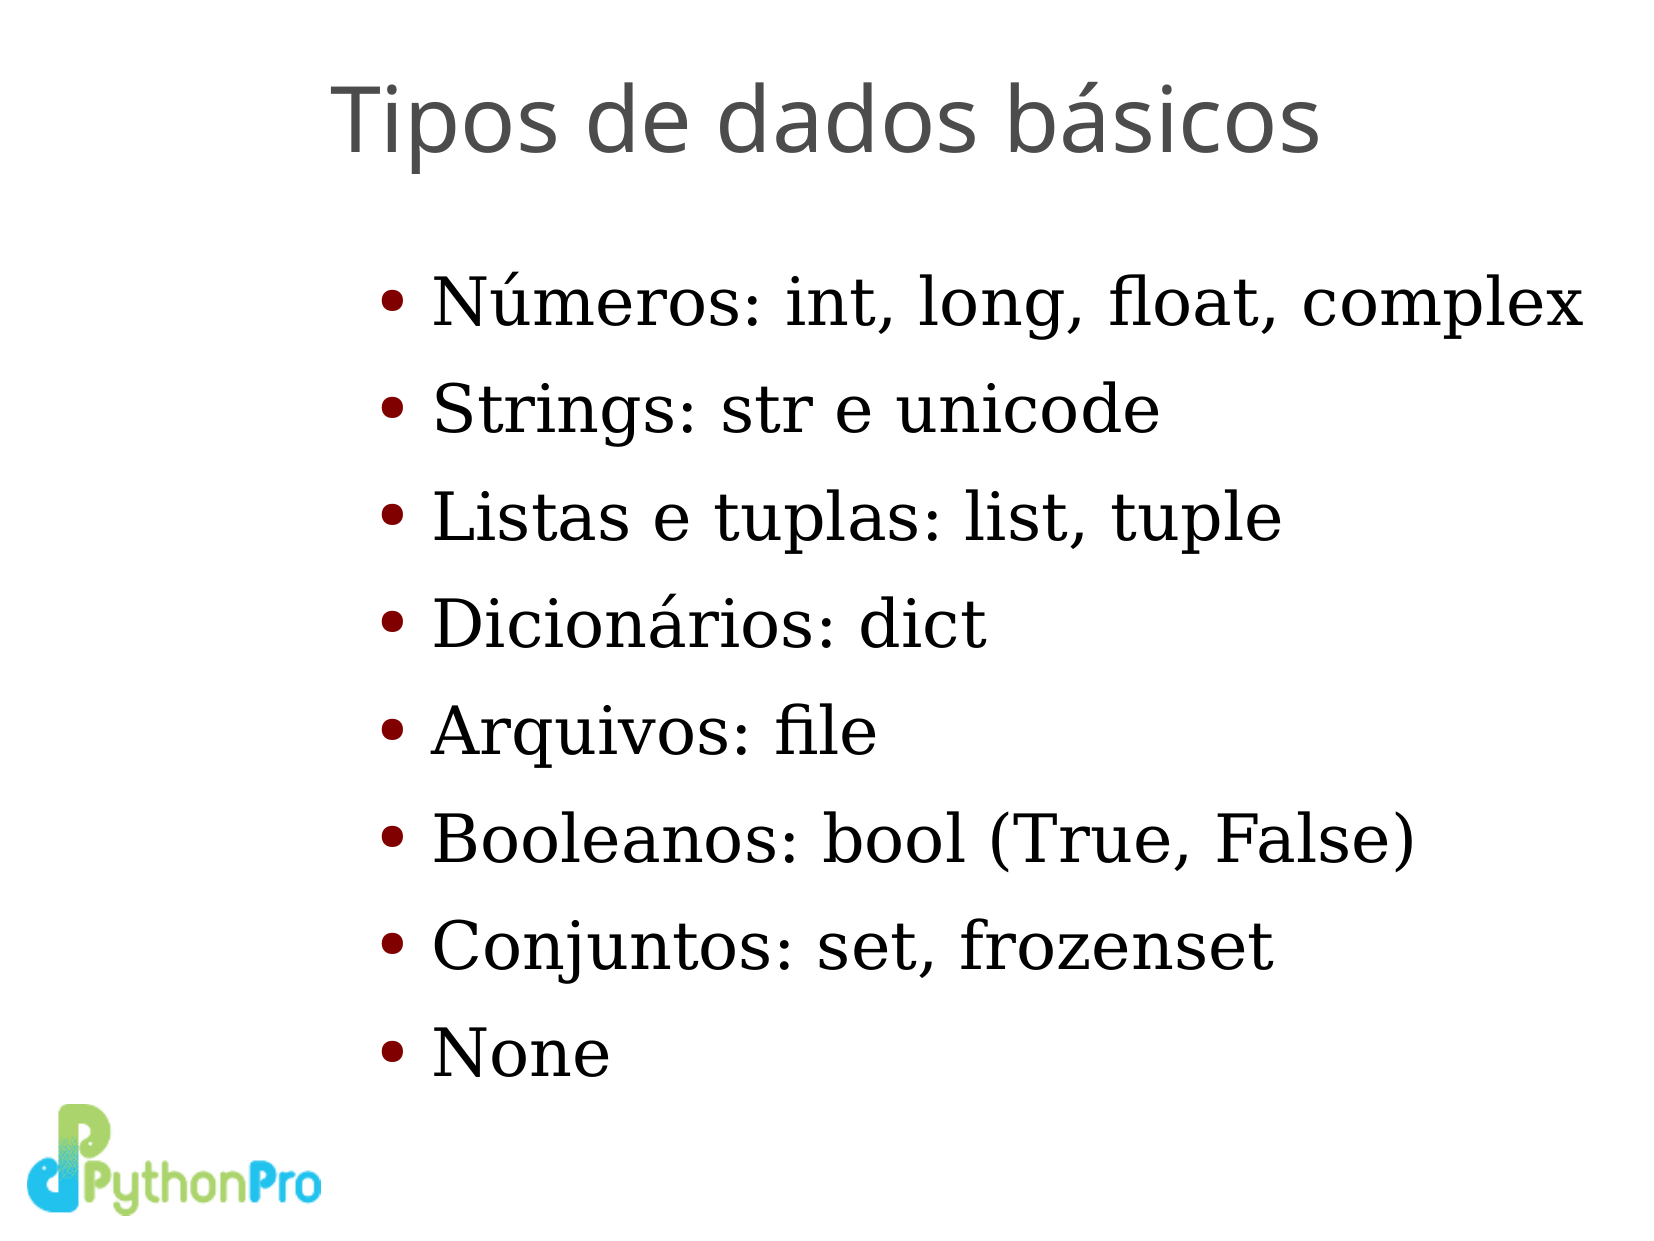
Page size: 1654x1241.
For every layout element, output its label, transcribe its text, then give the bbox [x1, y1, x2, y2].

picture [27, 1104, 321, 1216]
list Números: int, long, float, complex Strings: str e unicode Listas e tuplas: list, tuple Dicionários: dict Arquivos: file Booleanos: bool (True, False) Conjuntos: set, frozenset None [342, 263, 1654, 1093]
title Tipos de dados básicos [82, 13, 1571, 222]
